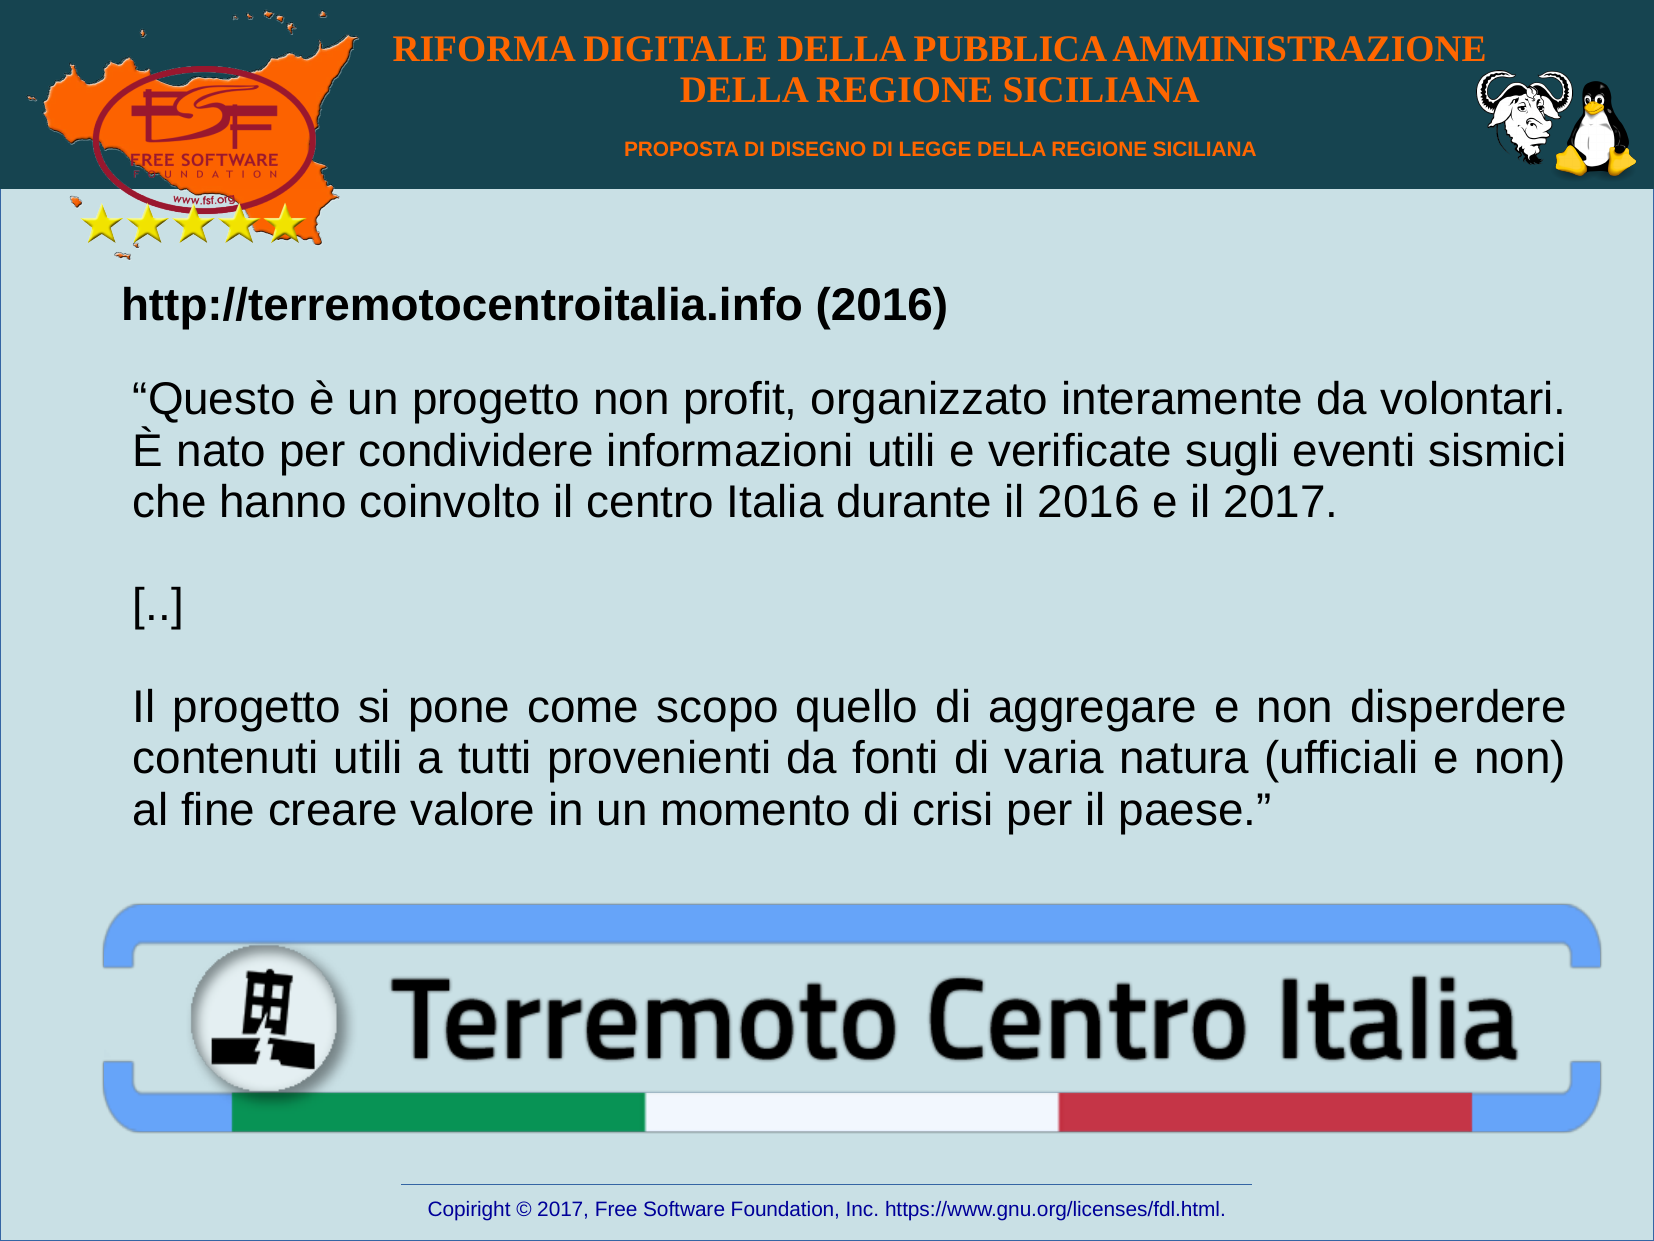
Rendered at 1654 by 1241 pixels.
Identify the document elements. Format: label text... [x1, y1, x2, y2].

picture [82, 814, 1621, 1223]
picture [1476, 70, 1636, 182]
text_box http://terremotocentroitalia.info (2016) [106, 271, 964, 338]
text_box [106, 330, 1288, 438]
picture [18, 0, 362, 306]
text_box “Questo è un progetto non profit, organizzato interamente da volontari. È nato per condividere informazioni utili e verificate sugli eventi sismici che hanno coinvolto il centro Italia durante il 2016 e il 2017. [..] Il progetto si pone come scopo quello di aggregare e non disperdere contenuti utili a tutti provenienti da fonti di varia natura (ufficiali e non) al fine creare valore in un momento di crisi per il paese.” [118, 366, 1583, 945]
